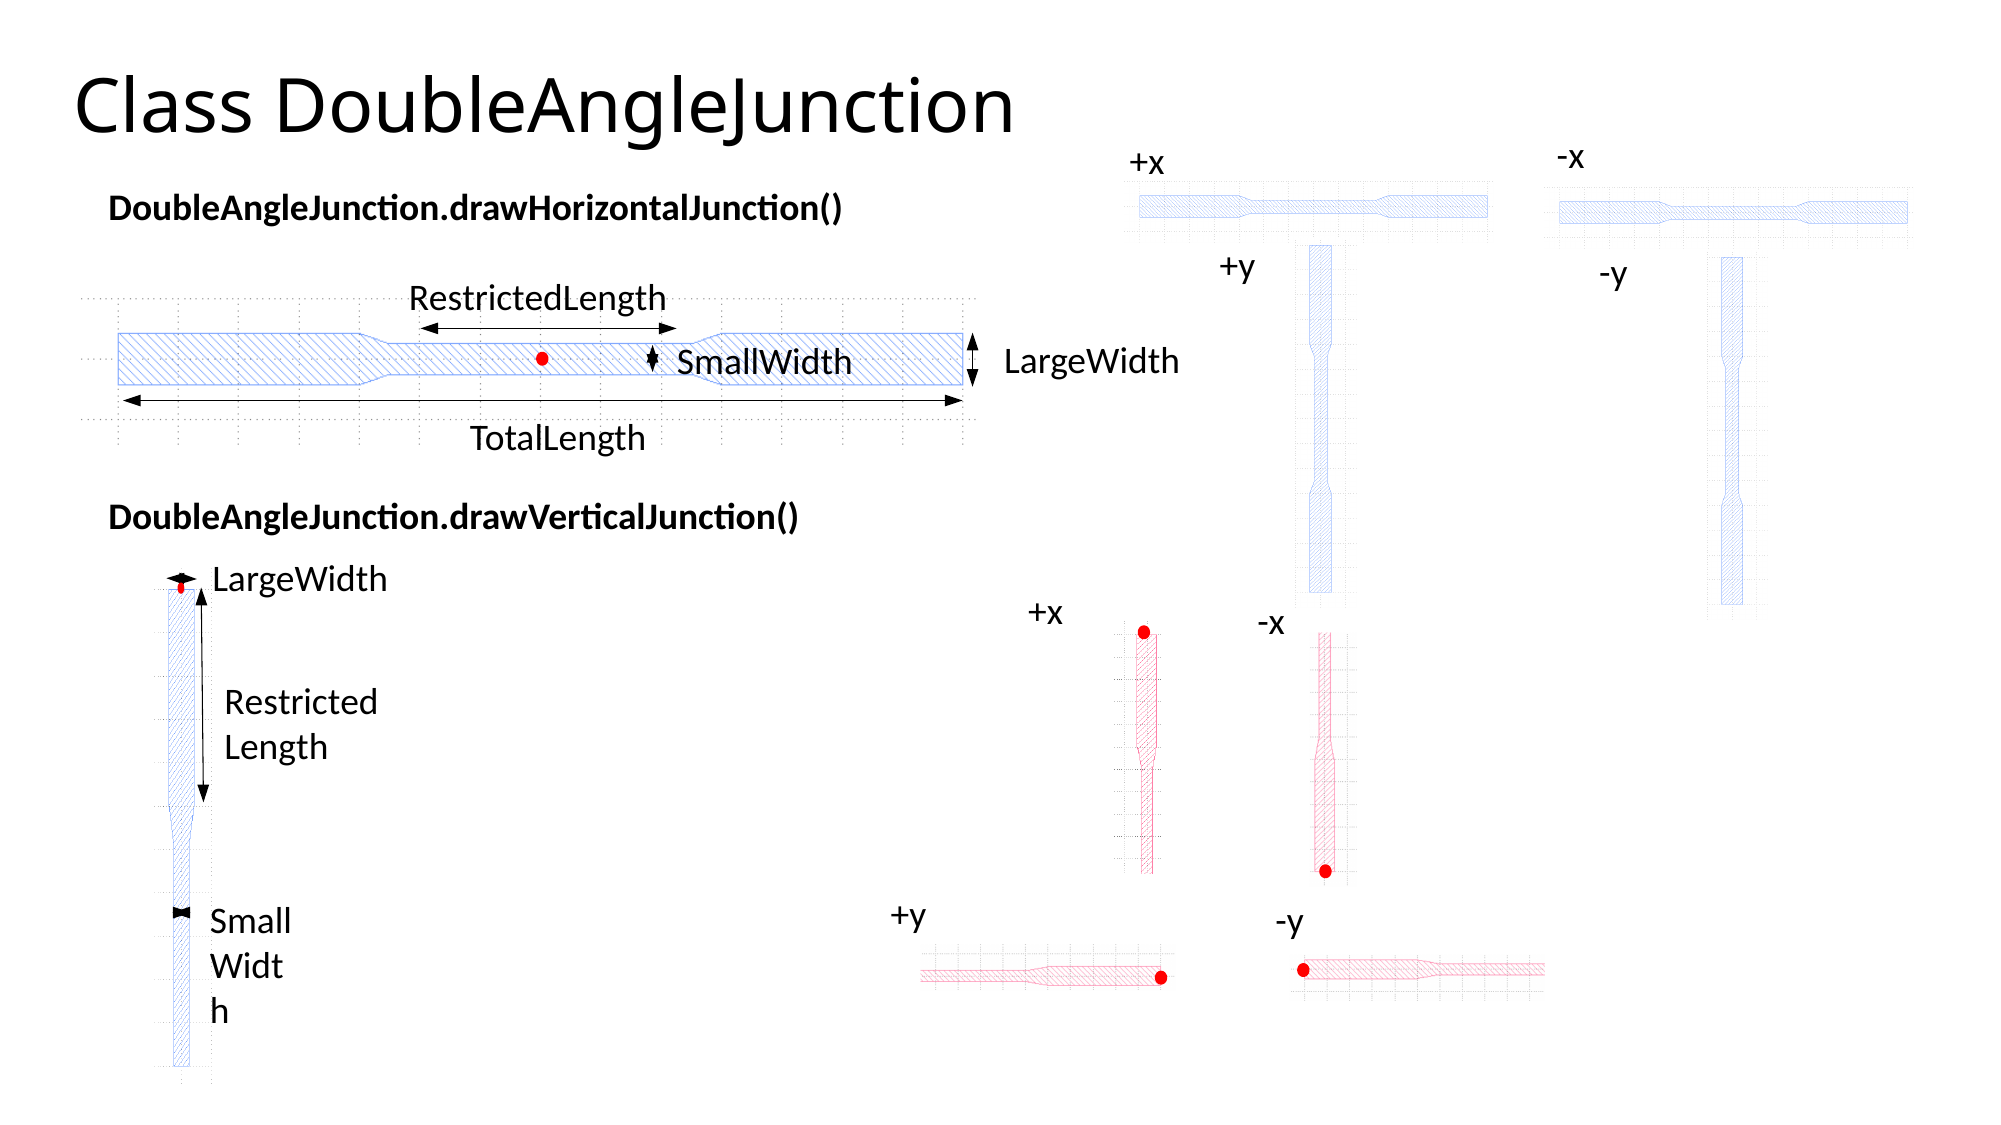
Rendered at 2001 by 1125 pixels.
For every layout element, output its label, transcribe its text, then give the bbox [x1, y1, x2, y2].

picture [1114, 619, 1162, 875]
picture [1544, 186, 1914, 249]
text_box SmallWidth [661, 329, 884, 390]
text_box TotalLength [454, 405, 677, 466]
text_box DoubleAngleJunction.drawVerticalJunction() [93, 485, 816, 545]
title Class DoubleAngleJunction [58, 0, 1784, 218]
text_box -y [1584, 240, 1681, 301]
text_box -x [1242, 589, 1339, 651]
picture [80, 296, 980, 447]
text_box -y [1260, 888, 1358, 949]
text_box [1154, 970, 1168, 985]
text_box [1319, 864, 1332, 879]
text_box [536, 351, 549, 366]
text_box RestrictedLength [393, 265, 738, 326]
text_box LargeWidth [989, 328, 1212, 389]
text_box +y [875, 882, 973, 943]
picture [153, 565, 213, 1086]
text_box +x [1013, 579, 1110, 641]
picture [1309, 632, 1357, 887]
text_box [1137, 625, 1151, 640]
text_box [1297, 963, 1310, 977]
picture [920, 944, 1176, 991]
text_box +x [1114, 129, 1212, 190]
text_box [177, 582, 185, 594]
text_box SmallWidth [194, 888, 316, 937]
text_box +y [1204, 233, 1302, 294]
text_box RestrictedLength [209, 669, 397, 719]
text_box LargeWidth [197, 546, 421, 608]
picture [1706, 250, 1768, 620]
picture [1289, 954, 1545, 1001]
picture [1124, 180, 1494, 608]
text_box DoubleAngleJunction.drawHorizontalJunction() [93, 175, 859, 235]
text_box -x [1541, 124, 1639, 185]
